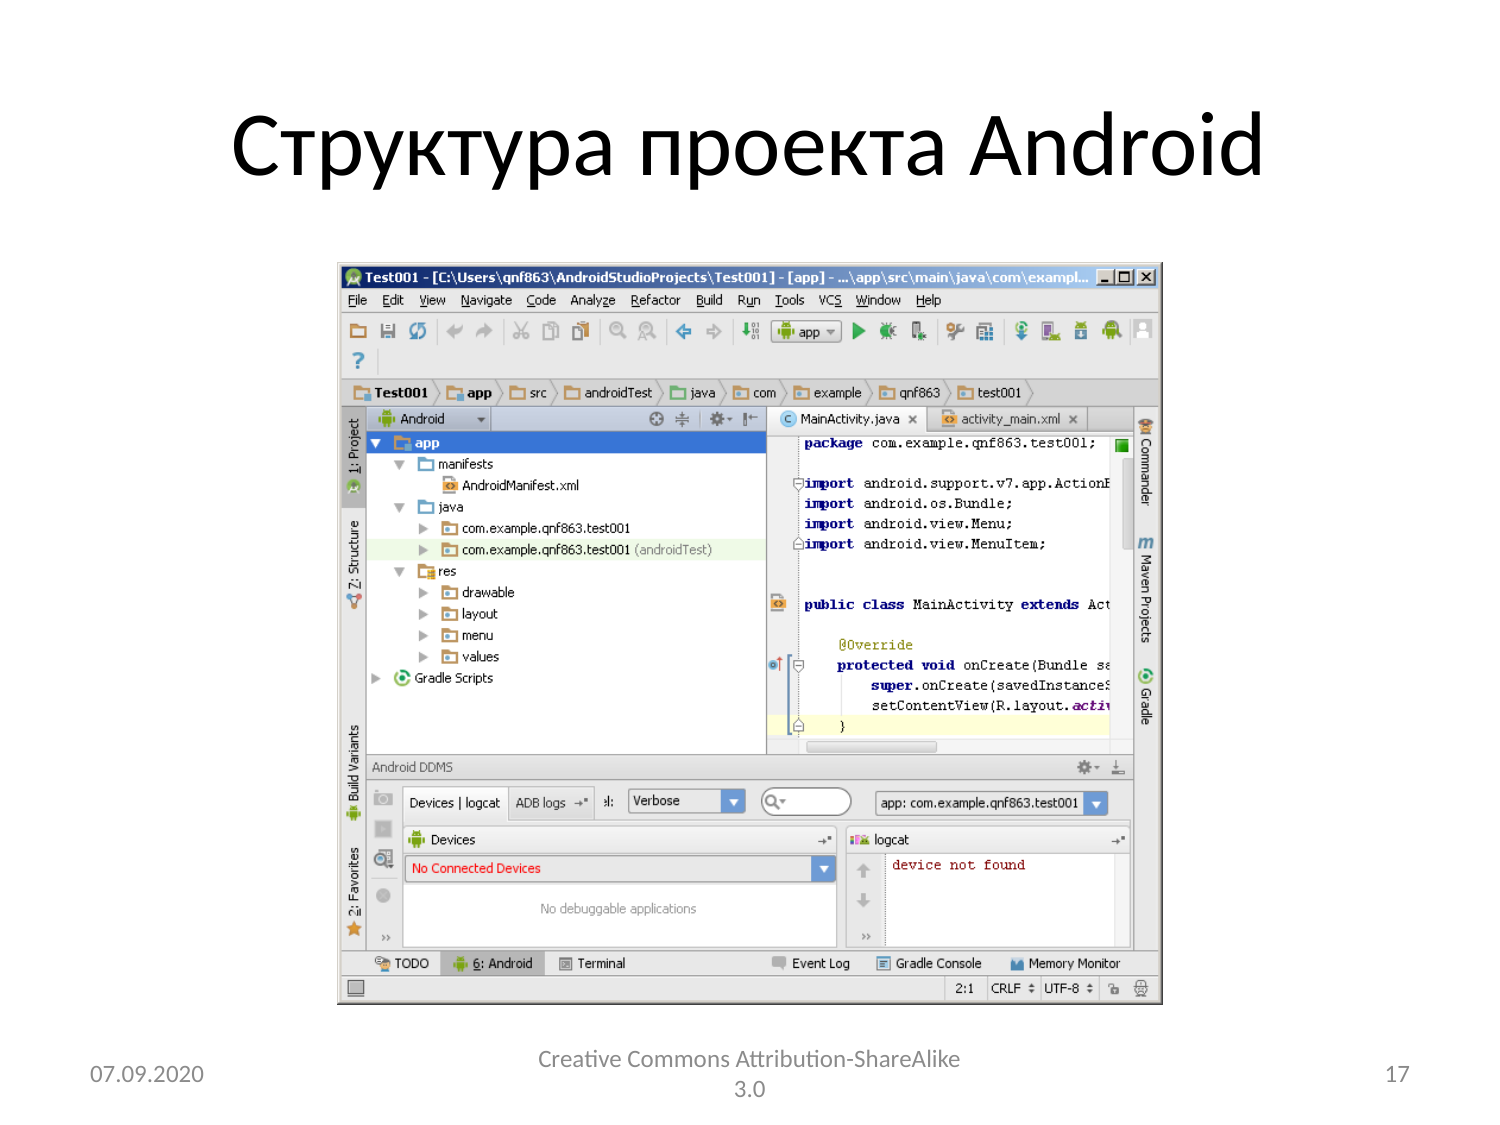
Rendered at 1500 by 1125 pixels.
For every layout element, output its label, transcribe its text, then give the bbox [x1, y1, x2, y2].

footer Creative Commons Attribution-ShareAlike 3.0 [512, 1042, 988, 1103]
slide_number <number> [1074, 1042, 1425, 1103]
title Структура проекта Android [75, 45, 1425, 233]
picture [337, 262, 1163, 1005]
